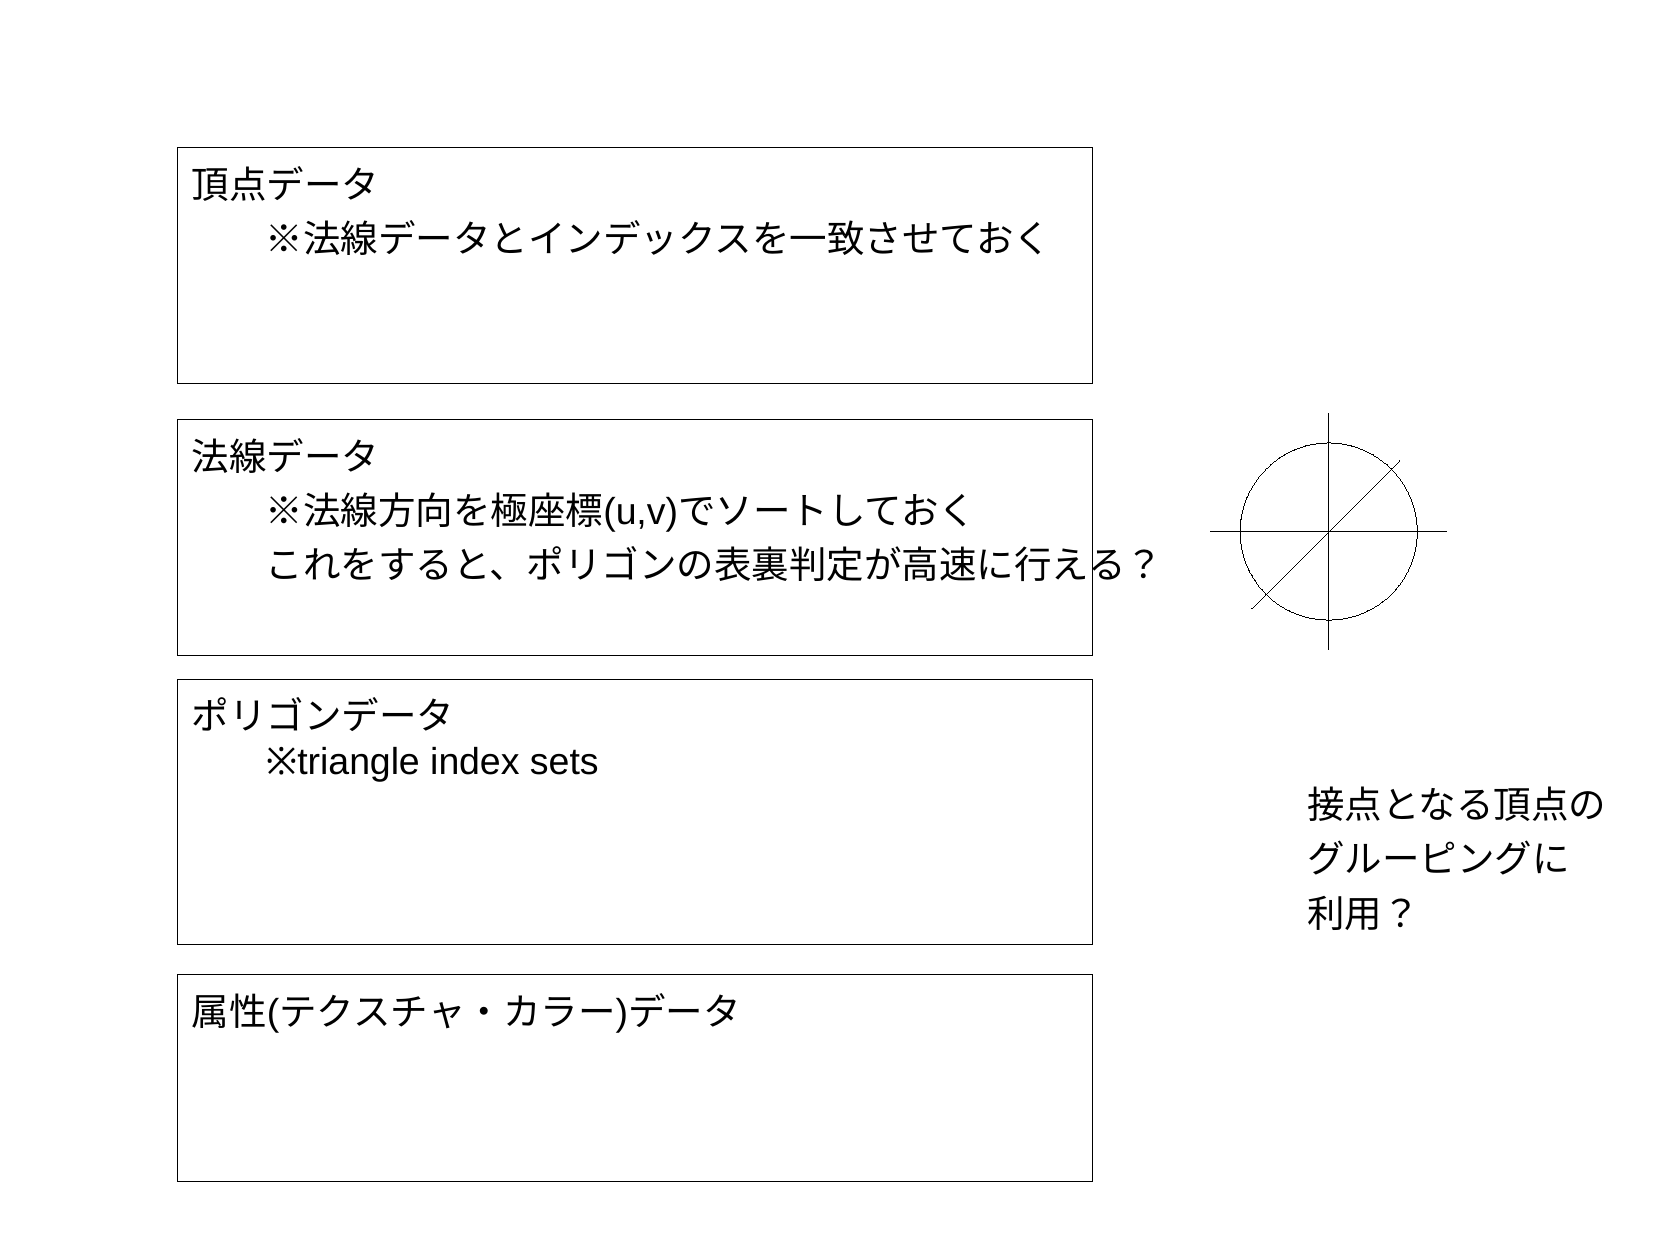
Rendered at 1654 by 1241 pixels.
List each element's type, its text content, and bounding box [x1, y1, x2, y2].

text_box 法線データ ※法線方向を極座標(u,v)でソートしておく これをすると、ポリゴンの表裏判定が高速に行える？ [177, 419, 1093, 656]
text_box ポリゴンデータ ※triangle index sets [177, 679, 1093, 945]
text_box 接点となる頂点の グルーピングに 利用？ [1292, 767, 1623, 896]
text_box 属性(テクスチャ・カラー)データ [177, 974, 1093, 1182]
text_box 頂点データ ※法線データとインデックスを一致させておく [177, 147, 1093, 384]
